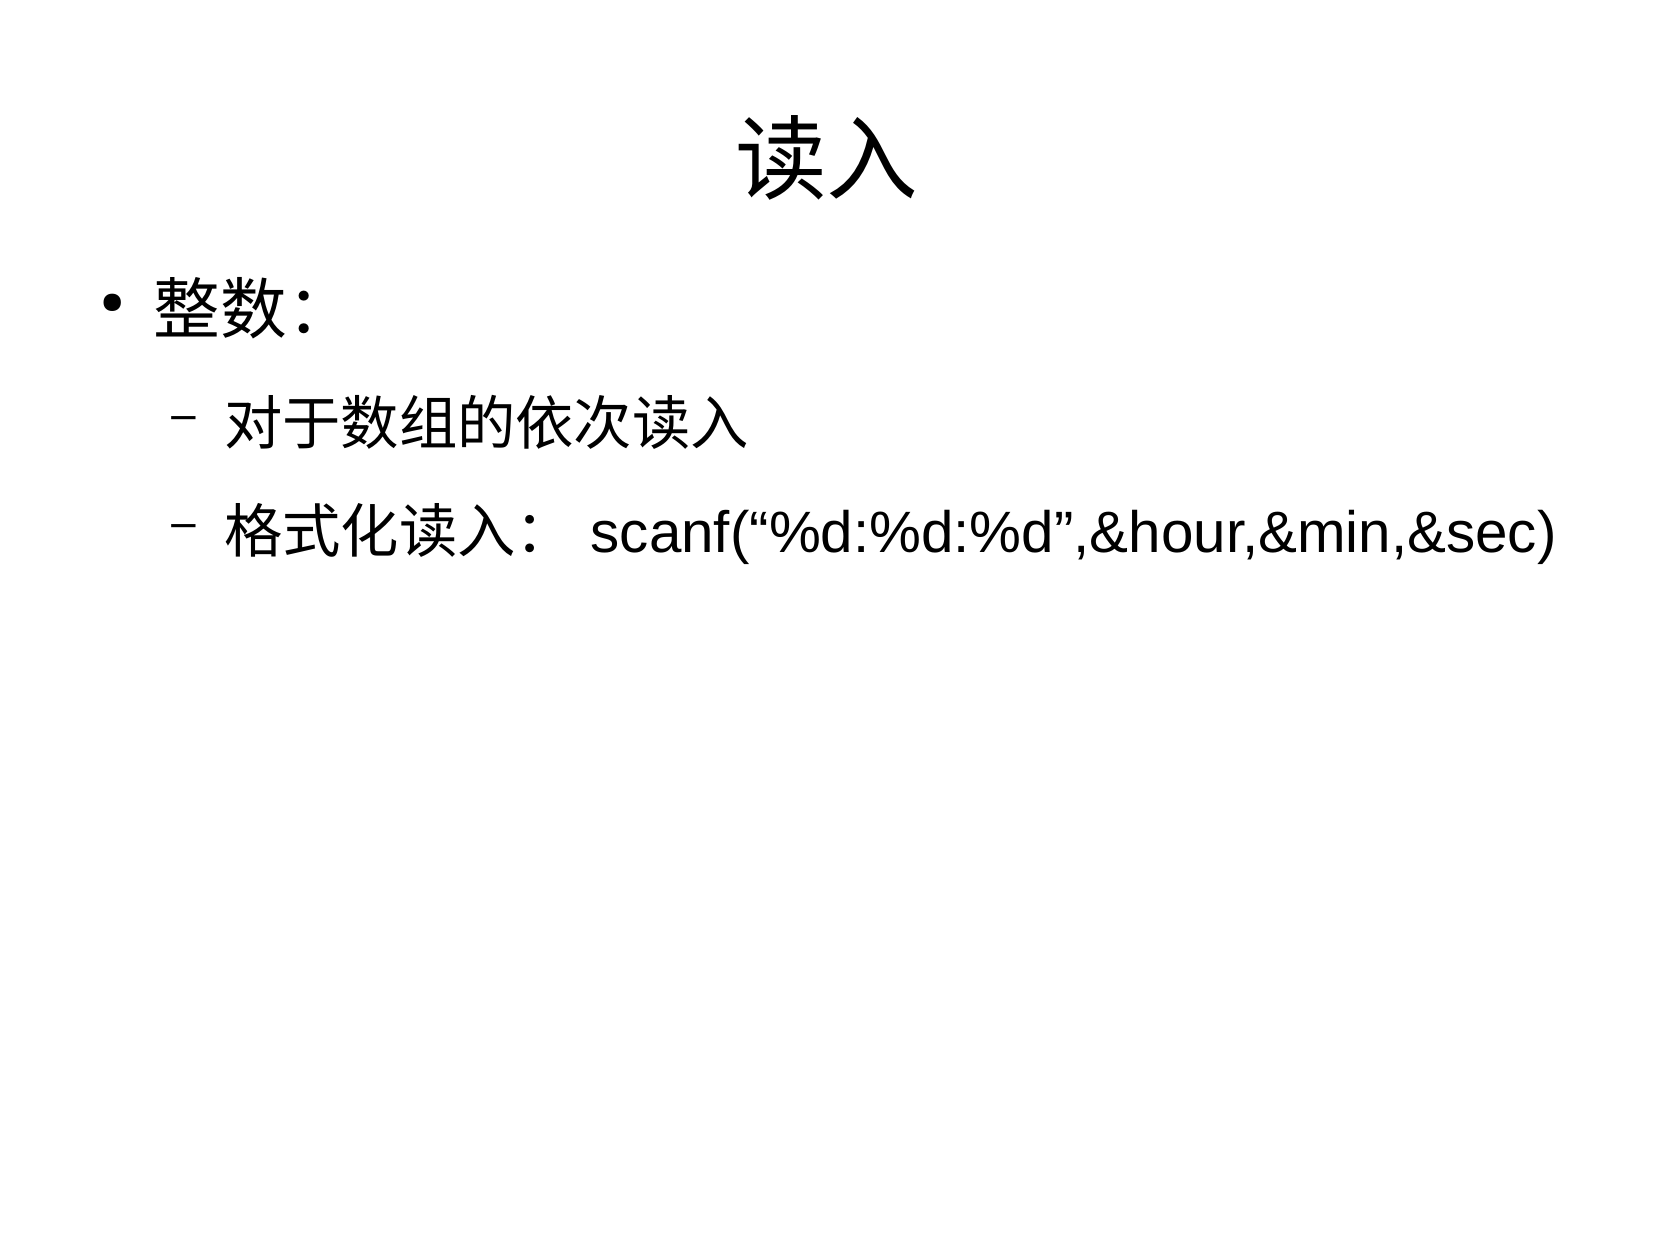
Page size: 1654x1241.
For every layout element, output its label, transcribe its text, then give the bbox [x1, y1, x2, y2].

title 读入 [82, 49, 1571, 256]
list 整数： 对于数组的依次读入 格式化读入：scanf(“%d:%d:%d”,&hour,&min,&sec) [82, 256, 1571, 1217]
